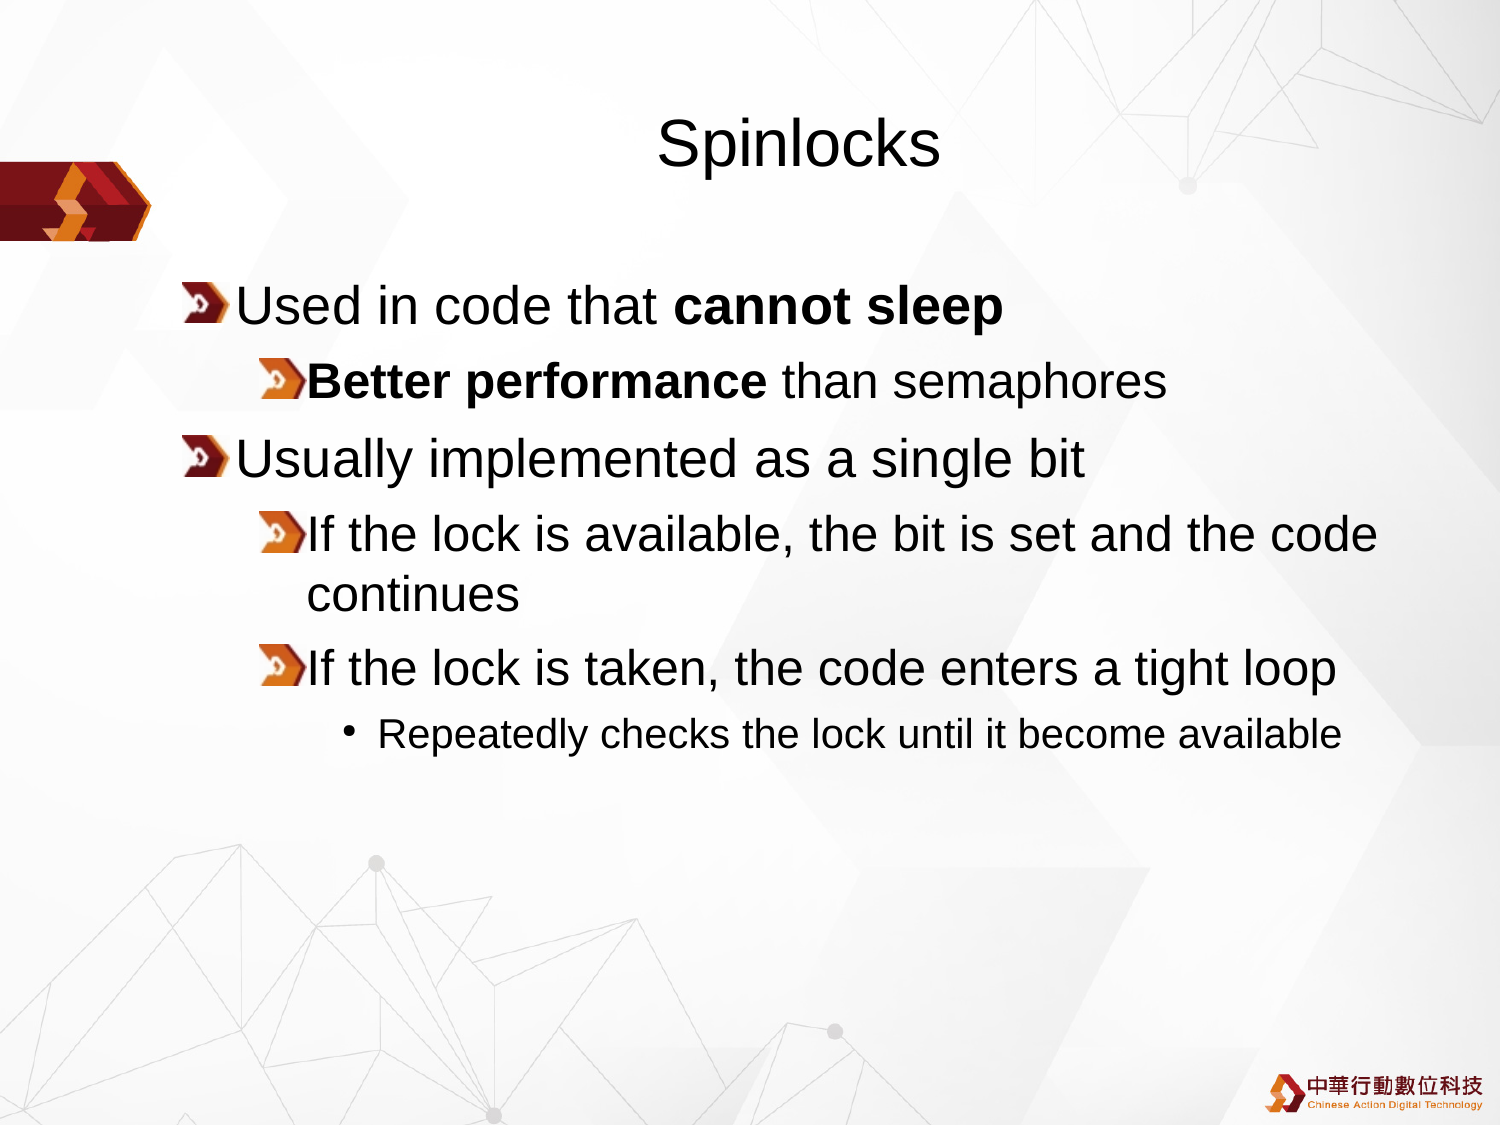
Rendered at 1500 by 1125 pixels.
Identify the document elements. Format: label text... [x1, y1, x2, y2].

title Spinlocks [150, 45, 1426, 234]
list Used in code that cannot sleep Better performance than semaphores Usually implemented as a single bit If the lock is available, the bit is set and the code continues If the lock is taken, the code enters a tight loop Repeatedly checks the lock until it become available [150, 262, 1426, 1006]
picture [0, 0, 1500, 1125]
